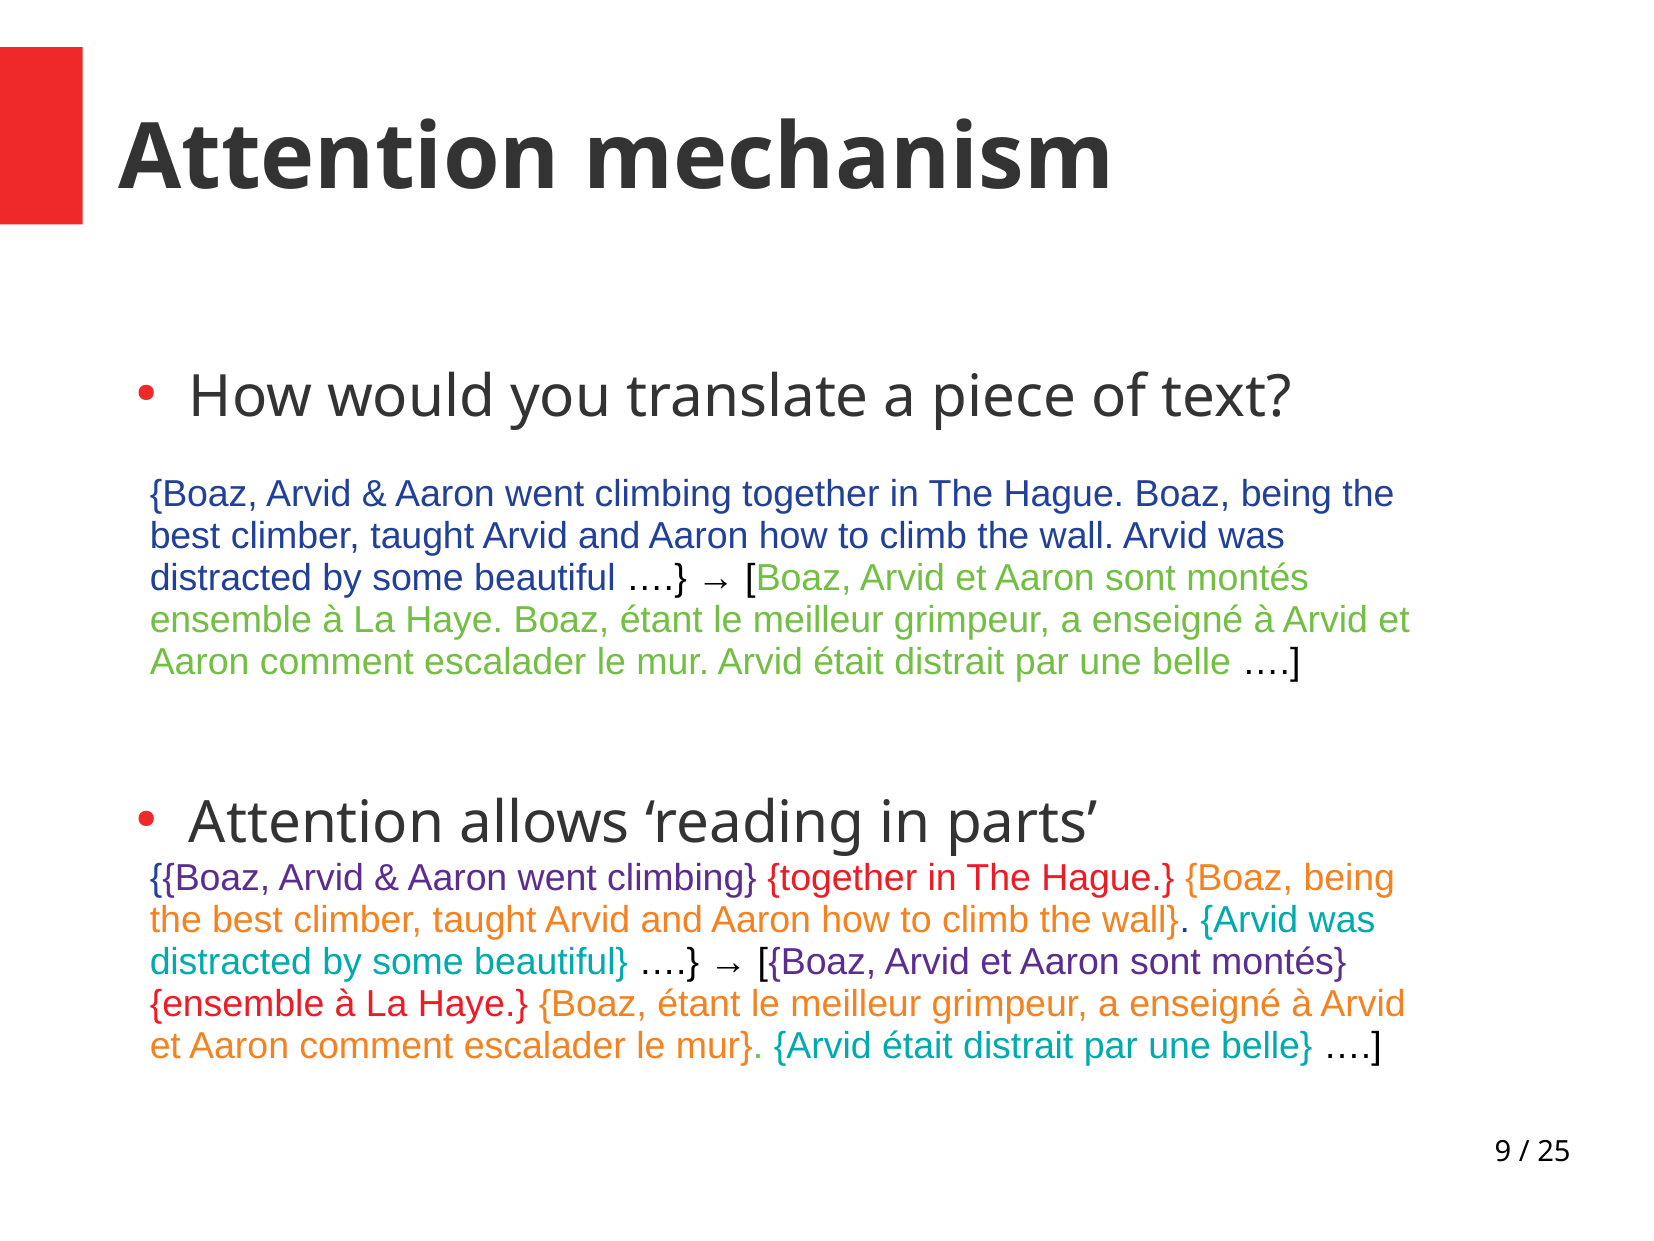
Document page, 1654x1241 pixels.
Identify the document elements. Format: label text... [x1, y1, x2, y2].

list How would you translate a piece of text? Attention allows ‘reading in parts’ [118, 354, 1536, 1074]
text_box {Boaz, Arvid & Aaron went climbing together in The Hague. Boaz, being the best climber, taught Arvid and Aaron how to climb the wall. Arvid was distracted by some beautiful ….} → [Boaz, Arvid et Aaron sont montés ensemble à La Haye. Boaz, étant le meilleur grimpeur, a enseigné à Arvid et Aaron comment escalader le mur. Arvid était distrait par une belle ….] [135, 465, 1441, 691]
title Attention mechanism [118, 49, 1571, 257]
text_box {{Boaz, Arvid & Aaron went climbing} {together in The Hague.} {Boaz, being the best climber, taught Arvid and Aaron how to climb the wall}. {Arvid was distracted by some beautiful} ….} → [{Boaz, Arvid et Aaron sont montés} {ensemble à La Haye.} {Boaz, étant le meilleur grimpeur, a enseigné à Arvid et Aaron comment escalader le mur}. {Arvid était distrait par une belle} ….] [135, 848, 1441, 1074]
